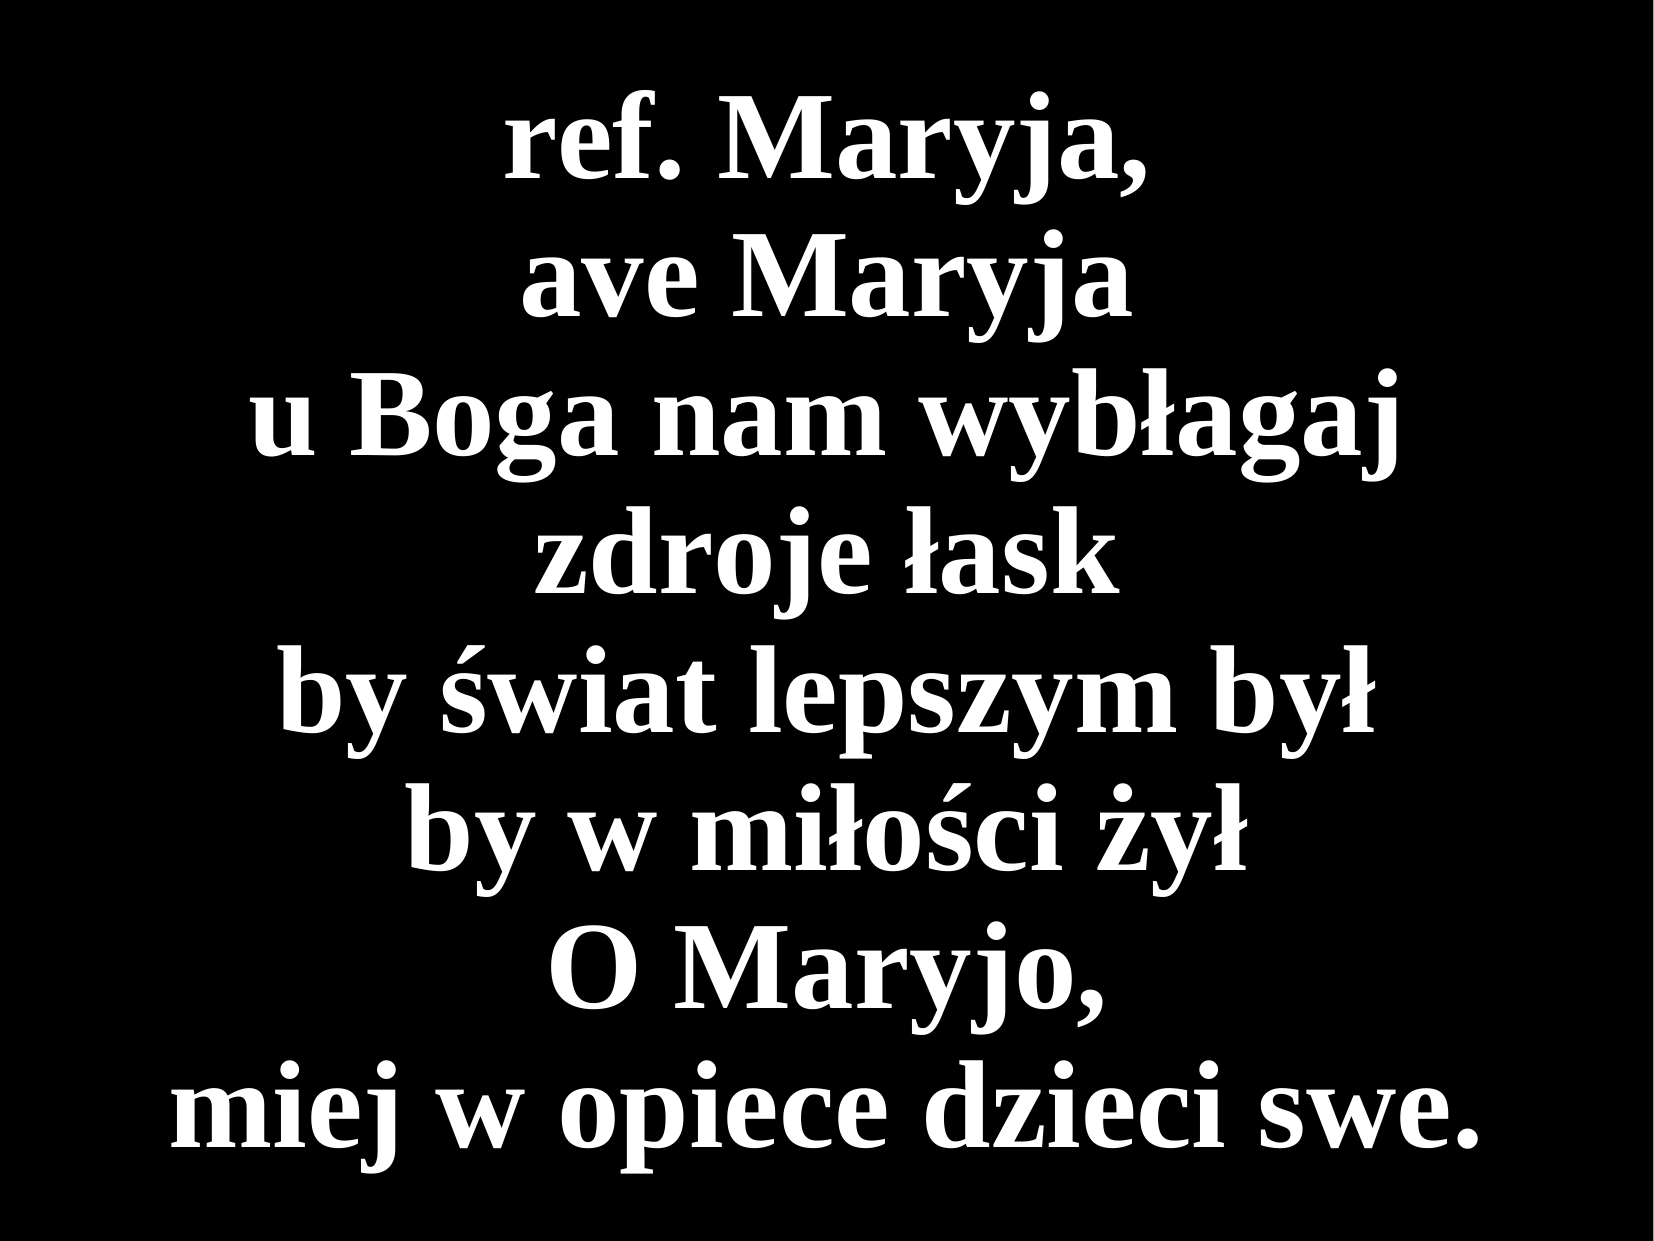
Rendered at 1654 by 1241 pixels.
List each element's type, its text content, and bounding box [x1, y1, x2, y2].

title ref. Maryja, ave Maryja u Boga nam wybłagaj zdroje łask by świat lepszym był by w miłości żył O Maryjo, miej w opiece dzieci swe. [0, 0, 1654, 1241]
